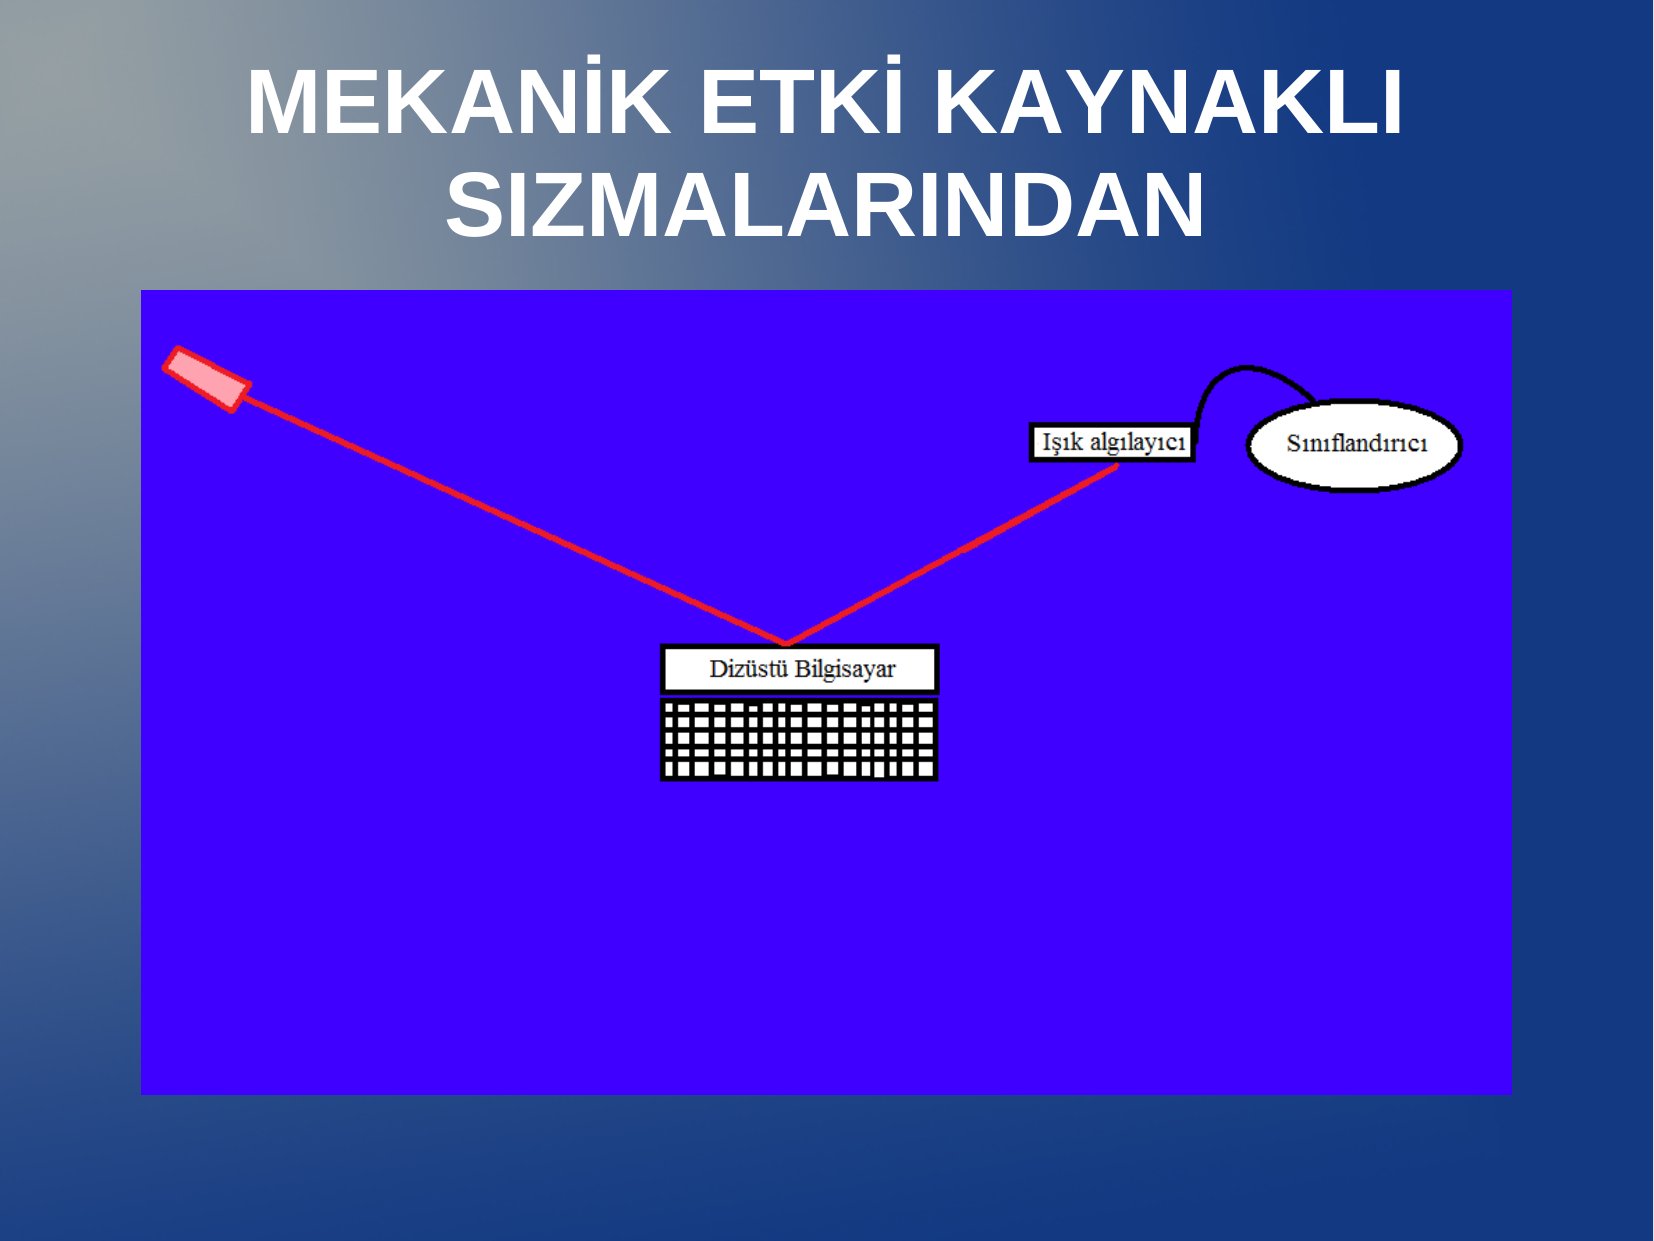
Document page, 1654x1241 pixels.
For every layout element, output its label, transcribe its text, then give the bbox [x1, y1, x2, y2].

title MEKANİK ETKİ KAYNAKLI SIZMALARINDAN [82, 50, 1571, 256]
picture [0, 0, 1654, 1241]
